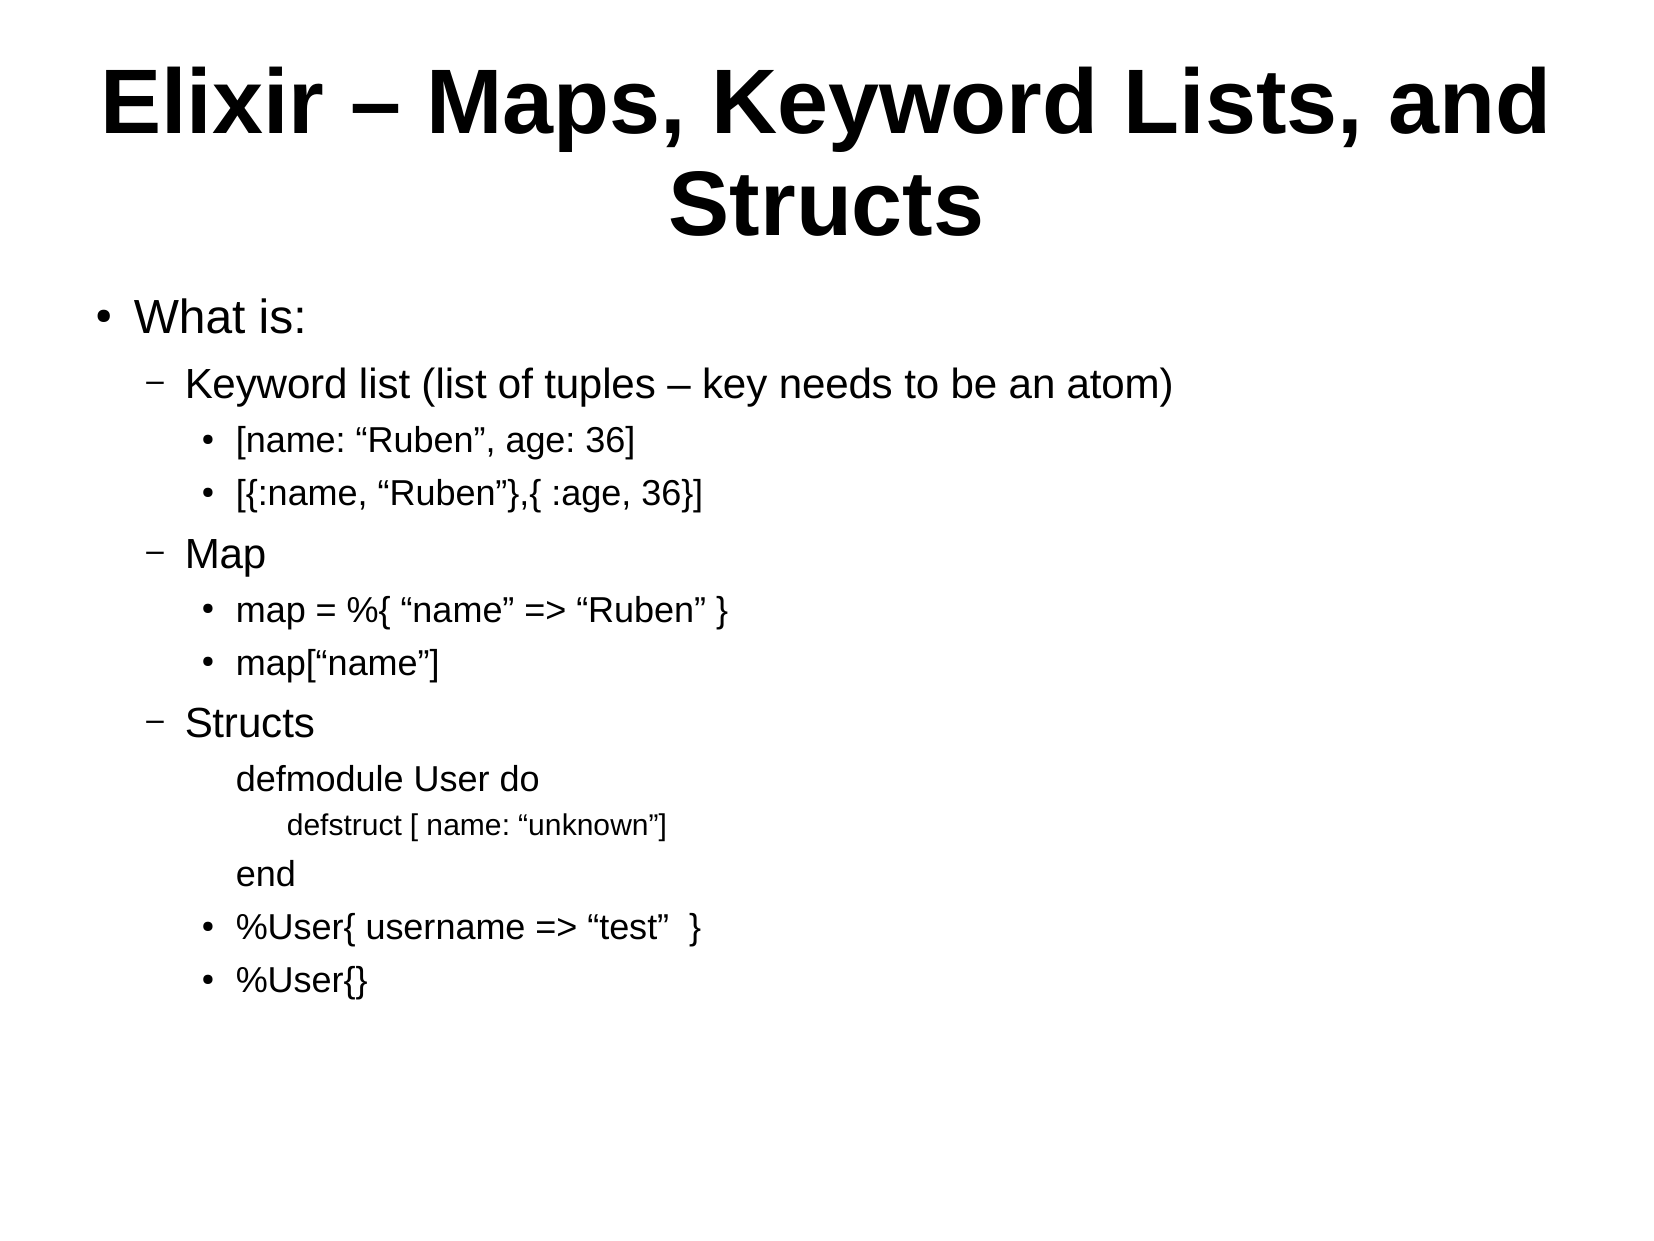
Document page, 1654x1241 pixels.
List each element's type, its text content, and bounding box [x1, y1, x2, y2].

title Elixir – Maps, Keyword Lists, and Structs [82, 49, 1571, 257]
list What is: Keyword list (list of tuples – key needs to be an atom) [name: “Ruben”, age: 36] [{:name, “Ruben”},{ :age, 36}] Map map = %{ “name” => “Ruben” } map[“name”] Structs defmodule User do defstruct [ name: “unknown”] end %User{ username => “test” } %User{} [82, 290, 1571, 1010]
